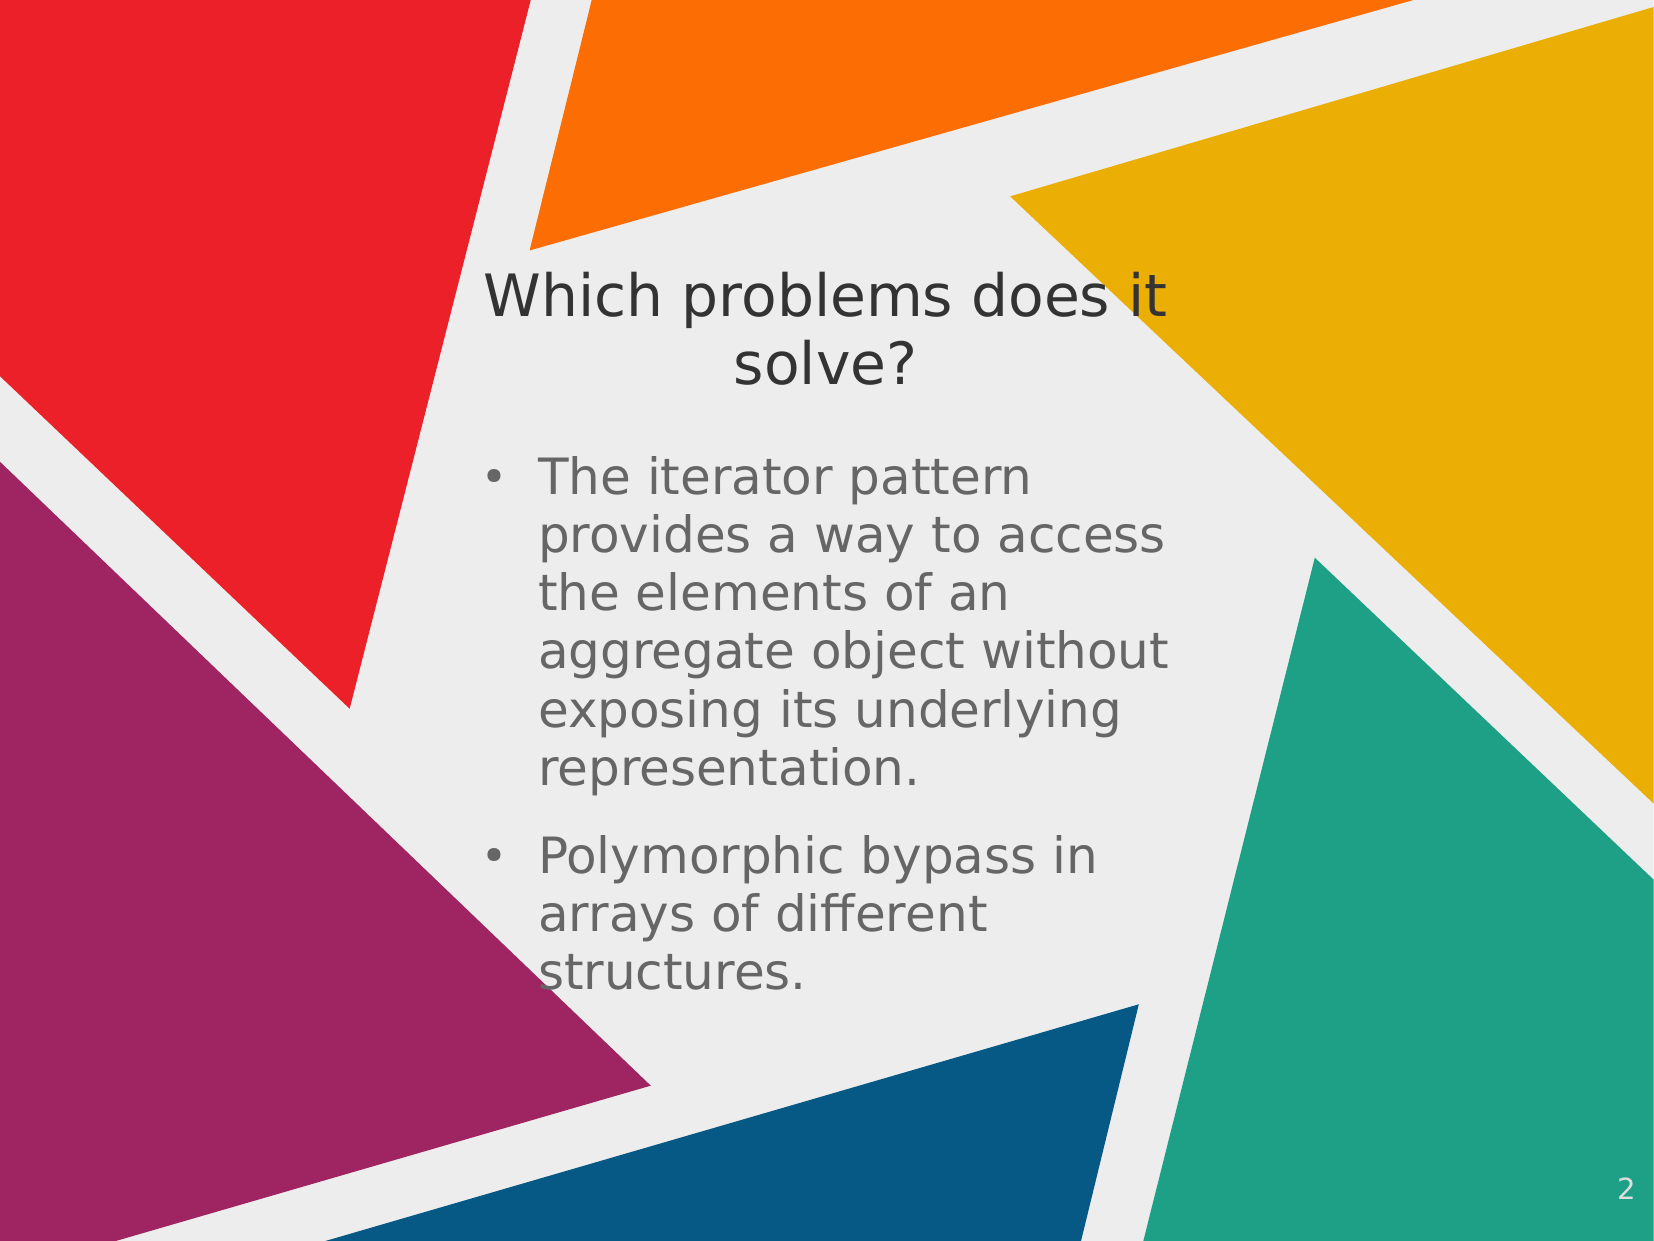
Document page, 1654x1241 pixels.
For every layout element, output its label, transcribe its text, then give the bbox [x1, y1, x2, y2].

list The iterator pattern provides a way to access the elements of an aggregate object without exposing its underlying representation. Polymorphic bypass in arrays of different structures. [467, 447, 1191, 1005]
title Which problems does it solve? [467, 226, 1185, 434]
